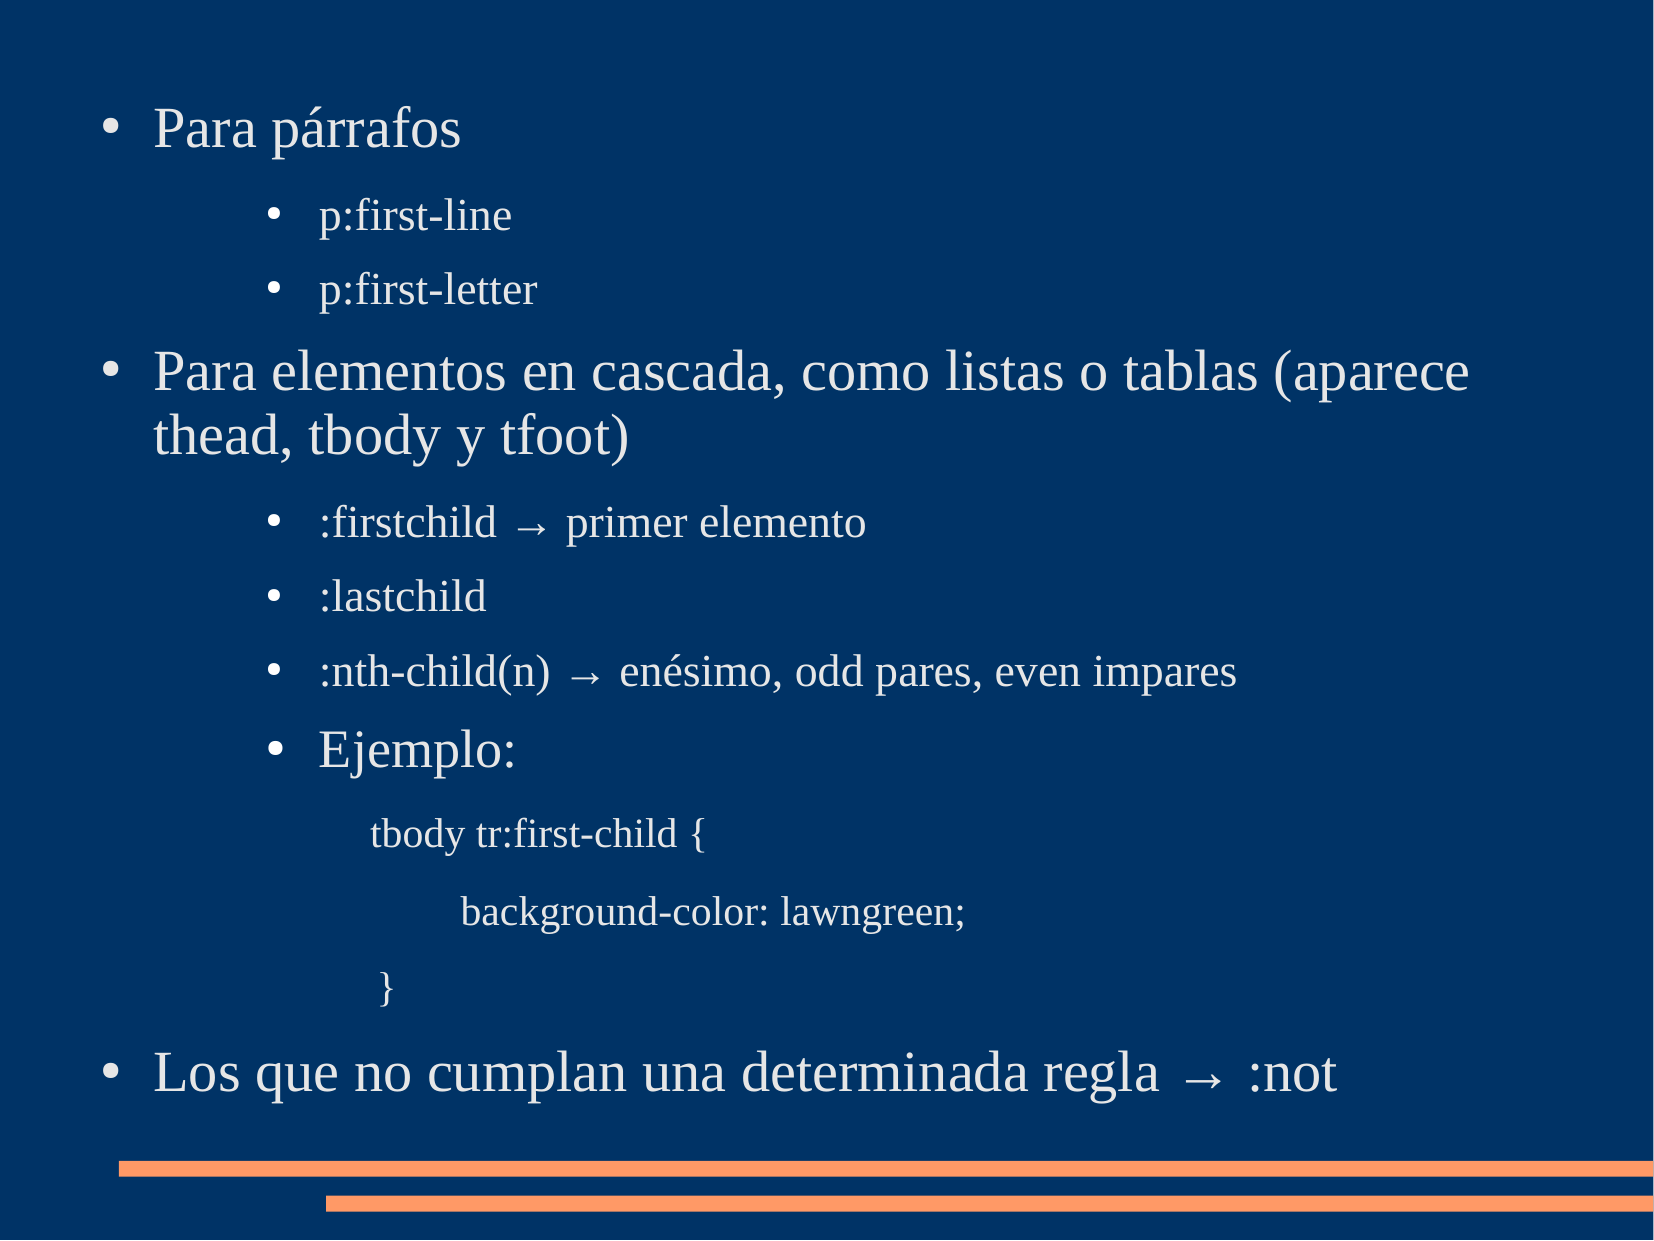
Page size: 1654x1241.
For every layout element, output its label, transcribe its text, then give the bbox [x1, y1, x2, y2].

list Para párrafos p:first-line p:first-letter Para elementos en cascada, como listas o tablas (aparece thead, tbody y tfoot) :firstchild → primer elemento :lastchild :nth-child(n) → enésimo, odd pares, even impares Ejemplo: tbody tr:first-child { background-color: lawngreen; } Los que no cumplan una determinada regla → :not [82, 95, 1571, 1114]
